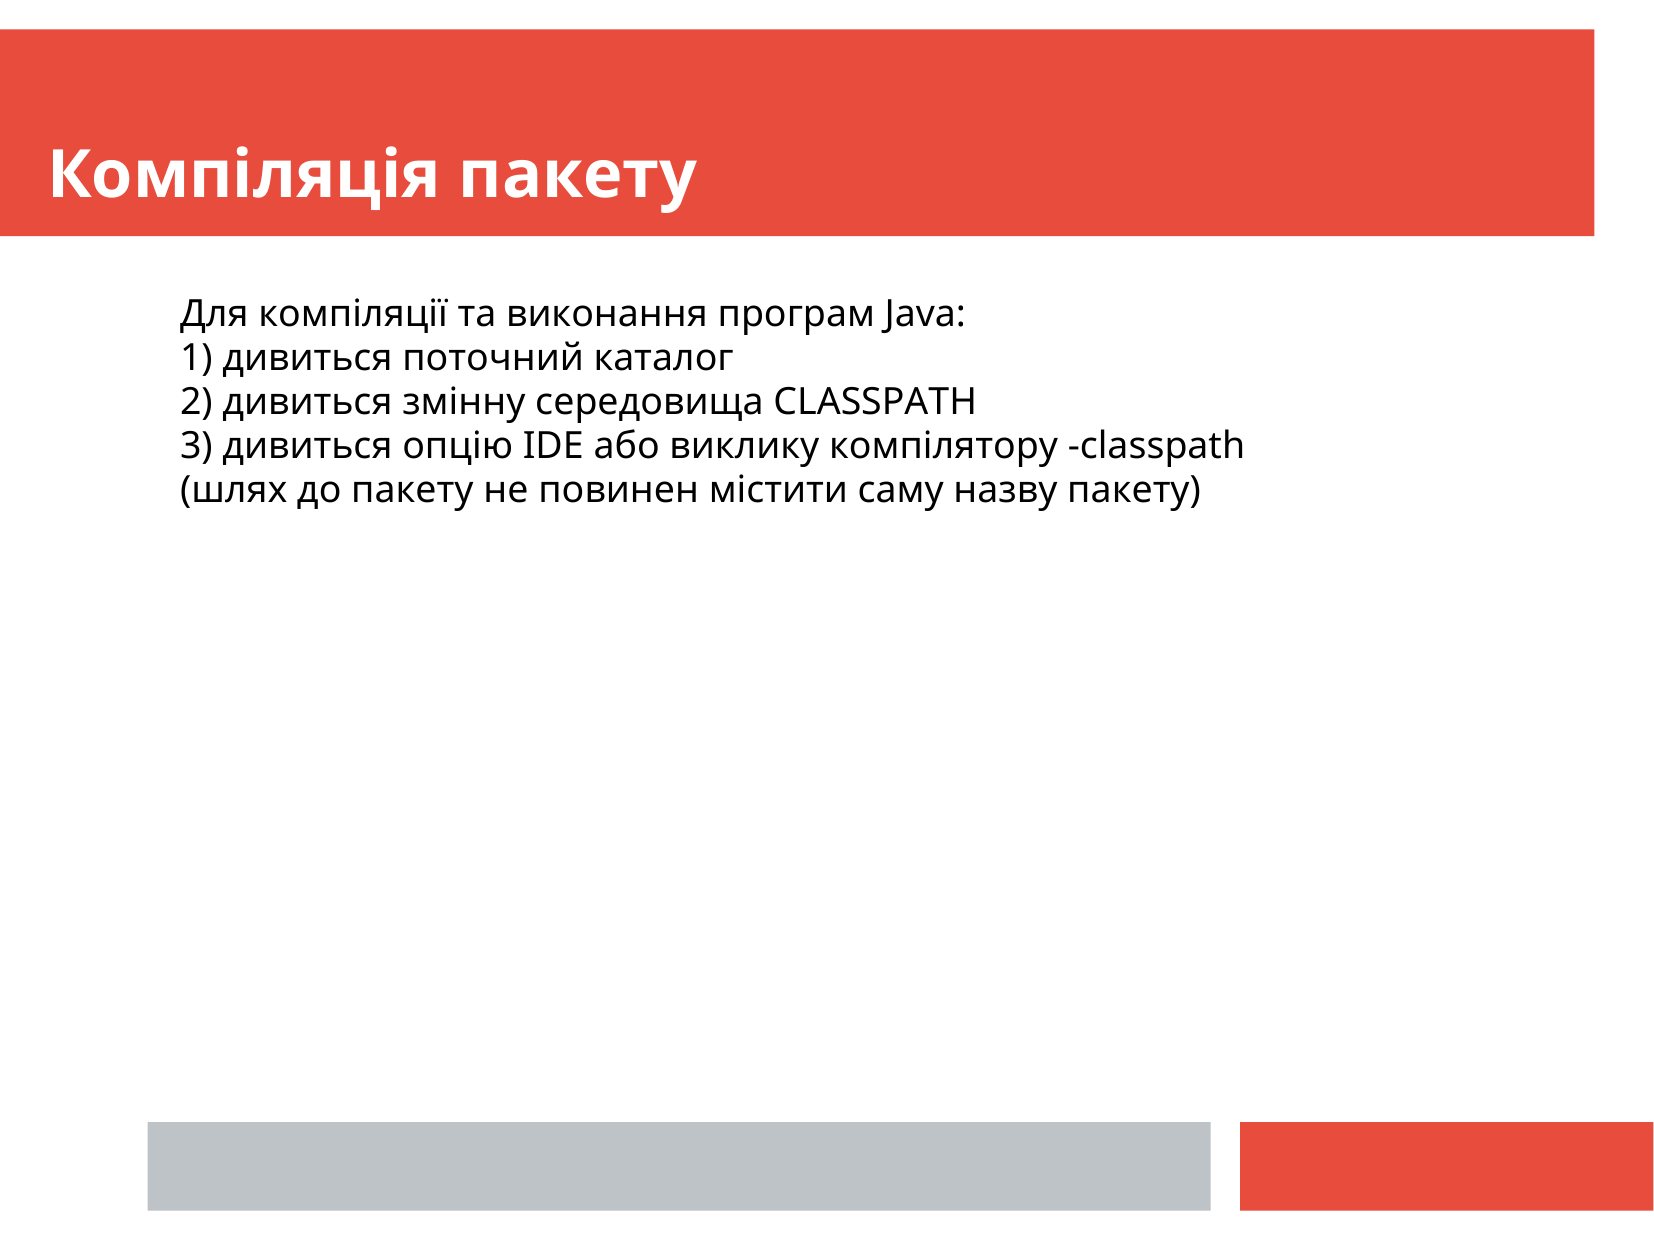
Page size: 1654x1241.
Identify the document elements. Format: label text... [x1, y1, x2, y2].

text_box Для компіляції та виконання програм Java: 1) дивиться поточний каталог 2) дивиться змінну середовища CLASSPATH 3) дивиться опцію IDE або виклику компілятору -classpath (шлях до пакету не повинен містити саму назву пакету) [165, 283, 1276, 696]
text_box Компіляція пакету [47, 66, 1457, 214]
